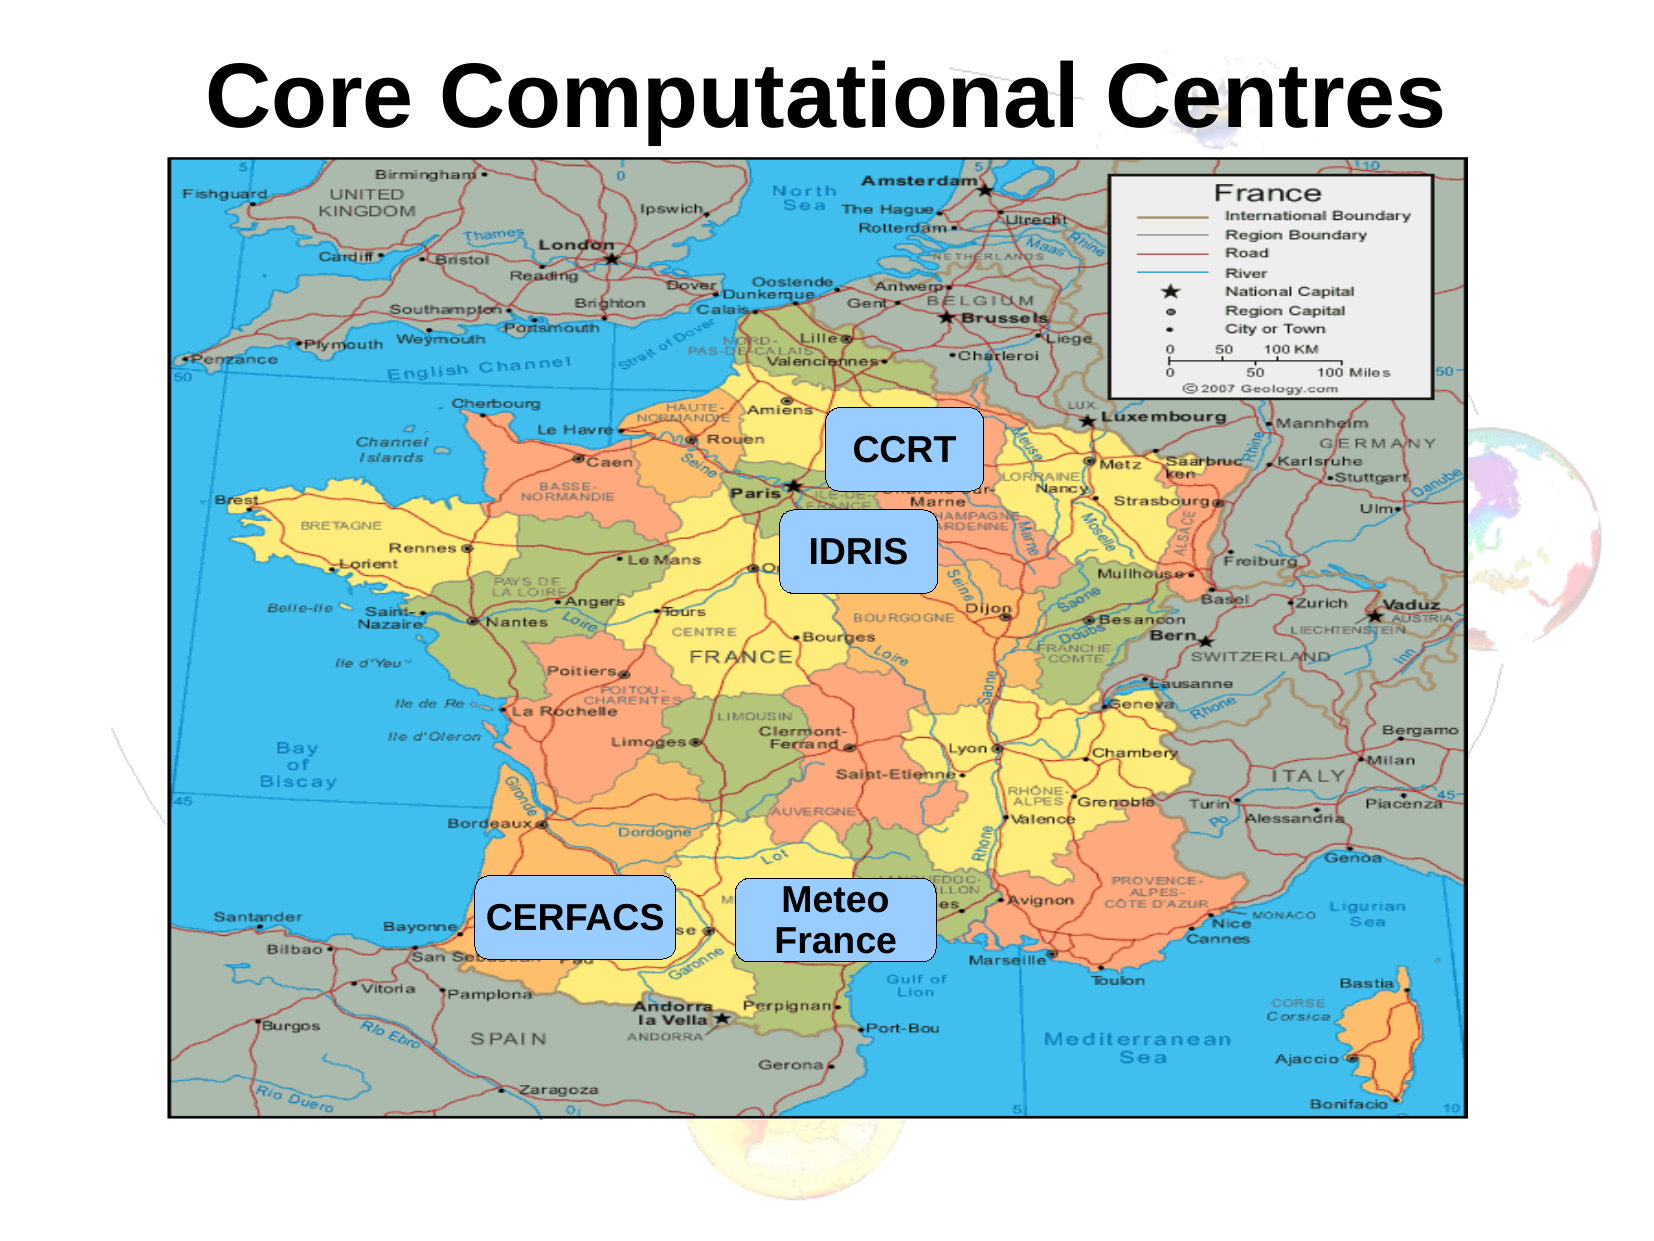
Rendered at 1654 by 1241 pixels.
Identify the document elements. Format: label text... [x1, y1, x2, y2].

title Core Computational Centres [82, 20, 1571, 171]
picture [0, 0, 1654, 1241]
text_box CERFACS [474, 875, 676, 960]
text_box IDRIS [779, 509, 938, 594]
text_box CCRT [825, 407, 984, 492]
text_box Meteo France [735, 878, 937, 962]
